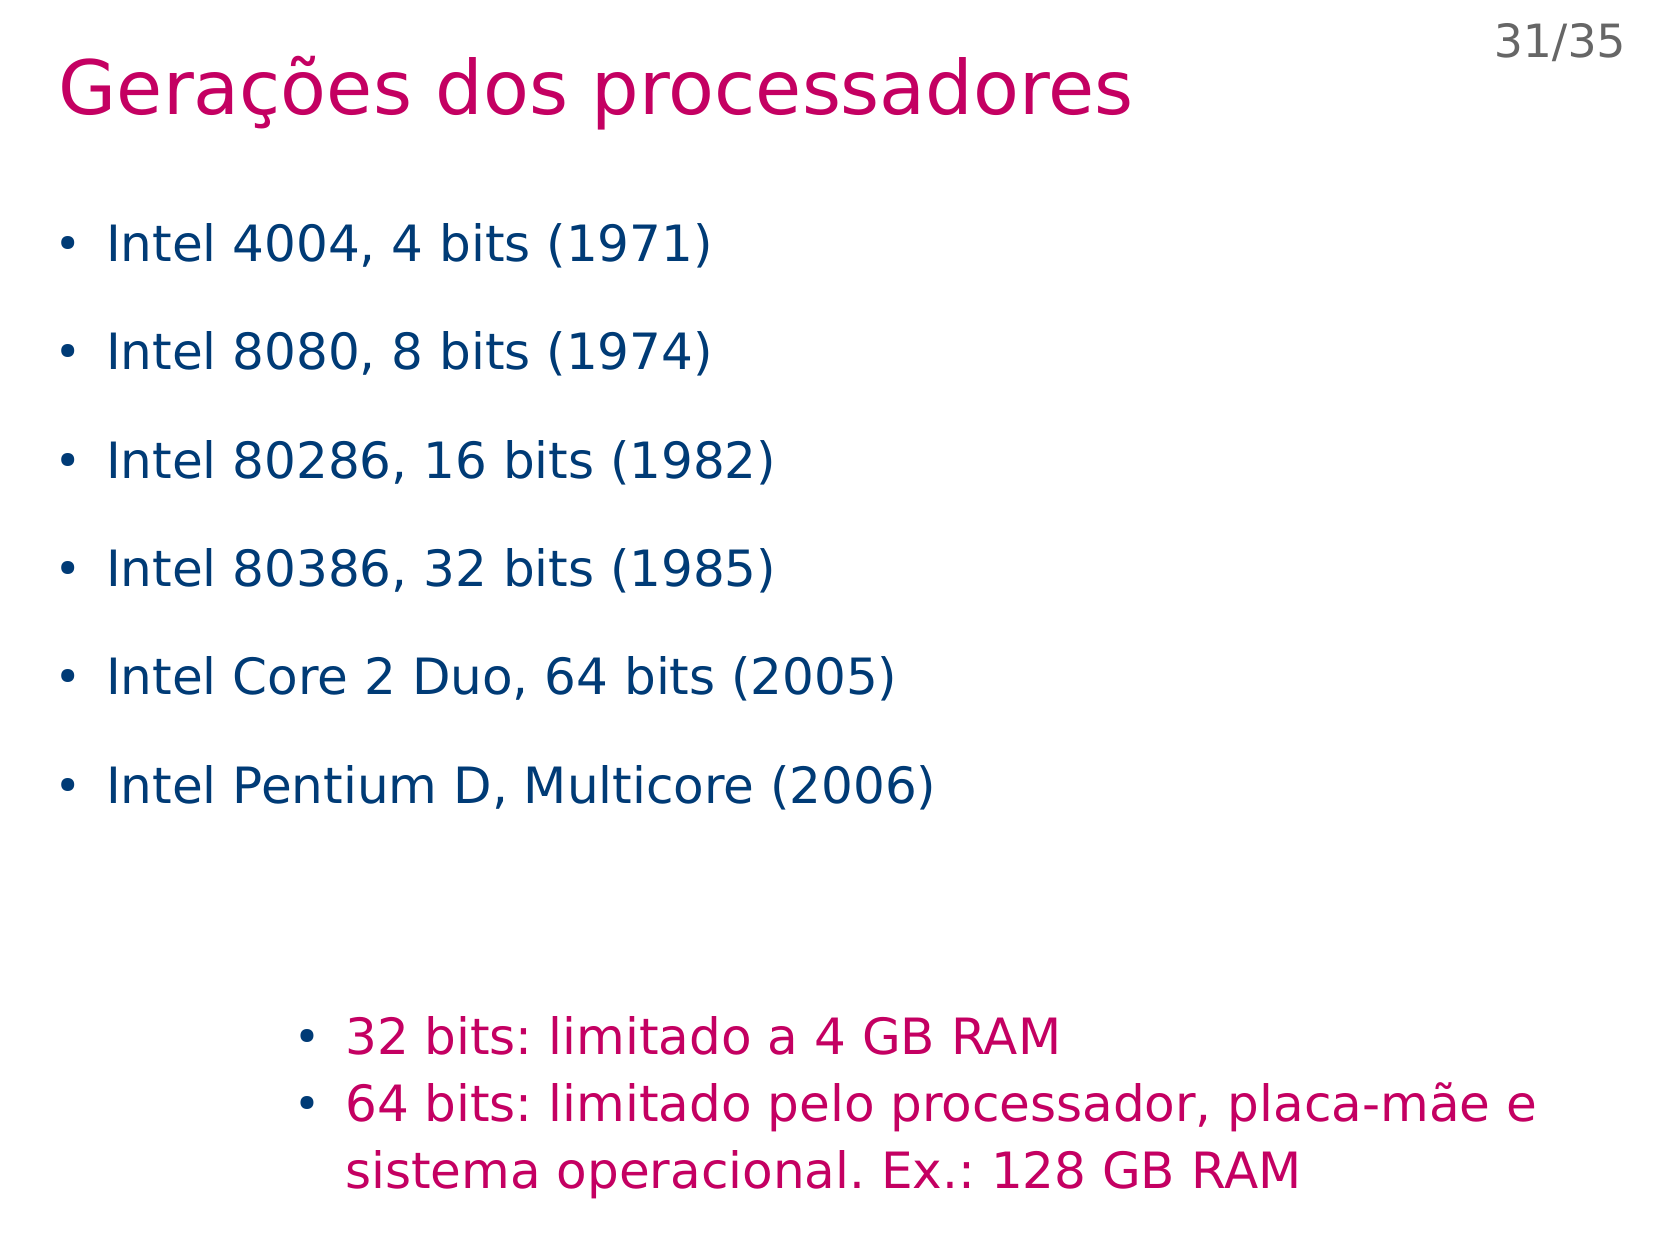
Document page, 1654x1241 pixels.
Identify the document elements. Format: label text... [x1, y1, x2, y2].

list Intel 4004, 4 bits (1971) Intel 8080, 8 bits (1974) Intel 80286, 16 bits (1982) Intel 80386, 32 bits (1985) Intel Core 2 Duo, 64 bits (2005) Intel Pentium D, Multicore (2006) [59, 206, 1625, 1211]
title Gerações dos processadores [59, 29, 1625, 148]
text_box 32 bits: limitado a 4 GB RAM 64 bits: limitado pelo processador, placa-mãe e sistema operacional. Ex.: 128 GB RAM [283, 992, 1630, 1216]
